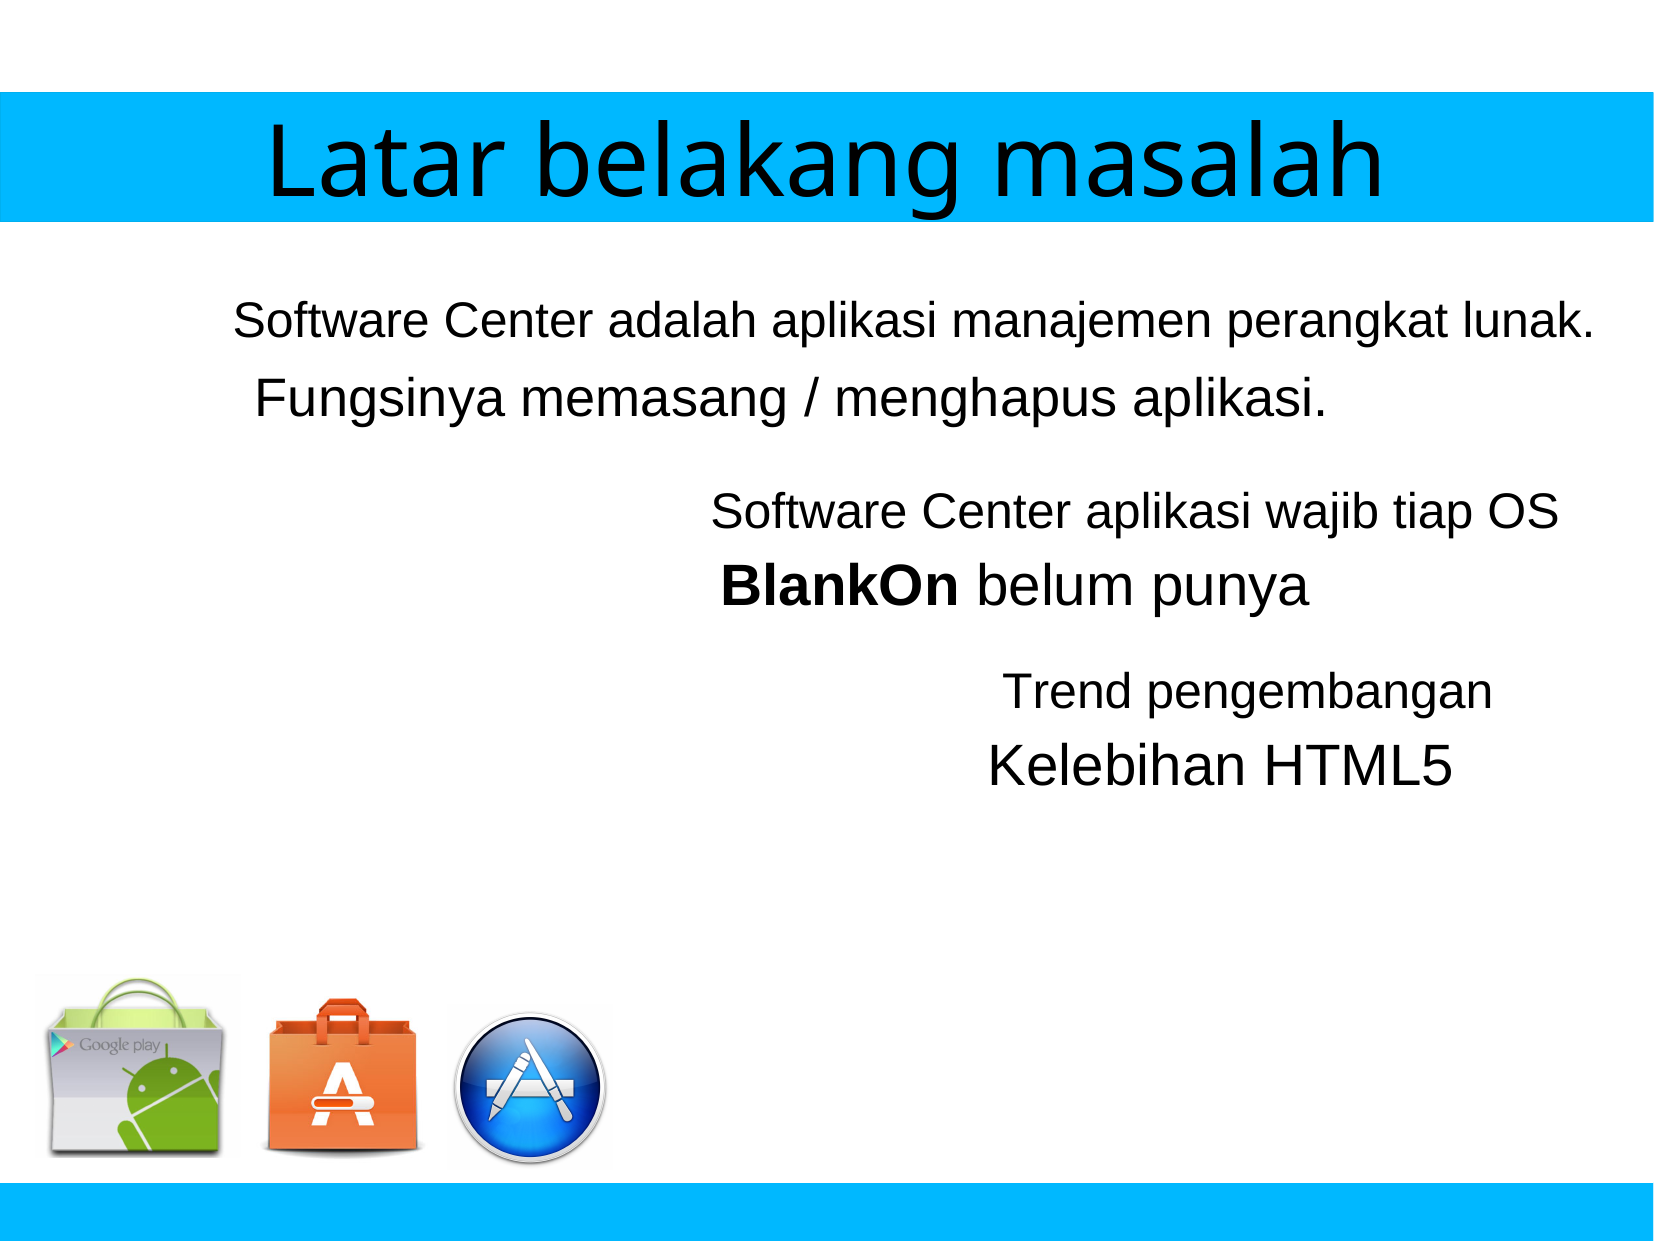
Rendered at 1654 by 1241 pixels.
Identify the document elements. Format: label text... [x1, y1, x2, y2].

picture [245, 980, 441, 1176]
text_box Trend pengembangan [987, 656, 1509, 728]
text_box Software Center aplikasi wajib tiap OS [695, 476, 1576, 548]
text_box Fungsinya memasang / menghapus aplikasi. [240, 360, 1346, 436]
text_box [0, 92, 82, 222]
text_box Software Center adalah aplikasi manajemen perangkat lunak. [217, 284, 1612, 357]
picture [35, 974, 241, 1158]
text_box [0, 1182, 1654, 1241]
picture [447, 1004, 613, 1171]
text_box [1571, 92, 1654, 222]
text_box BlankOn belum punya [705, 545, 1468, 627]
text_box Latar belakang masalah [82, 49, 1571, 257]
text_box Kelebihan HTML5 [972, 725, 1541, 807]
